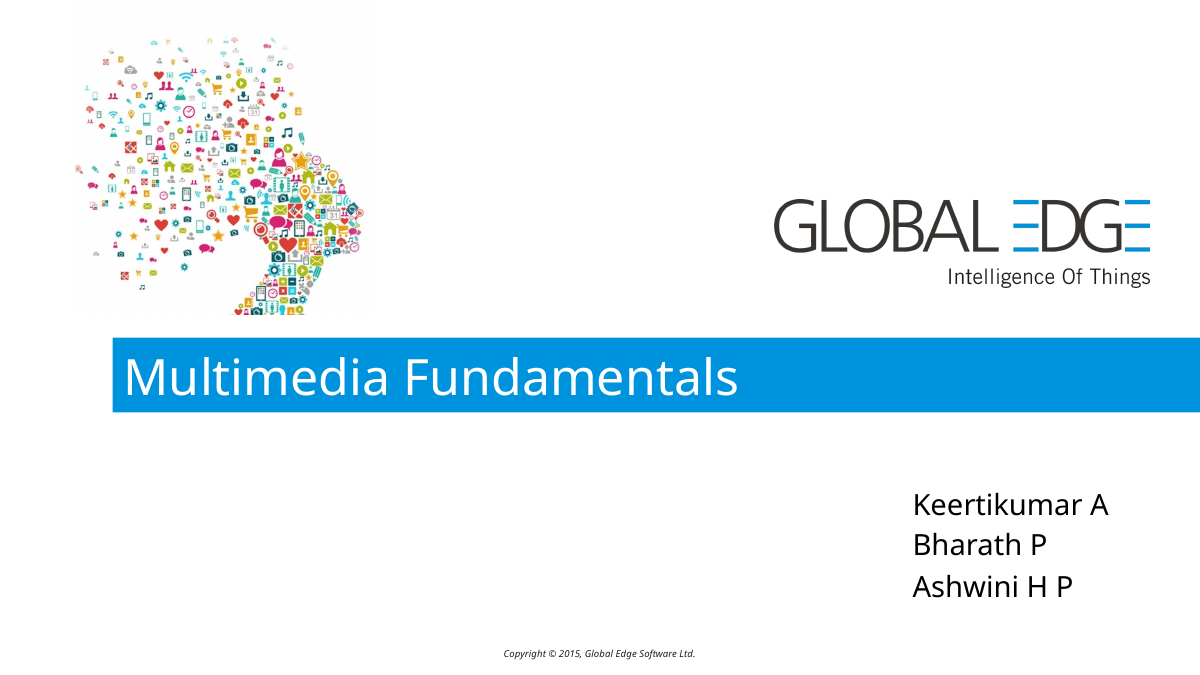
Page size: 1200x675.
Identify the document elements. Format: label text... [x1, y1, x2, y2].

text_box Keertikumar A Bharath P Ashwini H P [897, 477, 1182, 603]
picture [75, 0, 377, 315]
picture [774, 199, 1150, 288]
title Multimedia Fundamentals [112, 337, 1200, 413]
